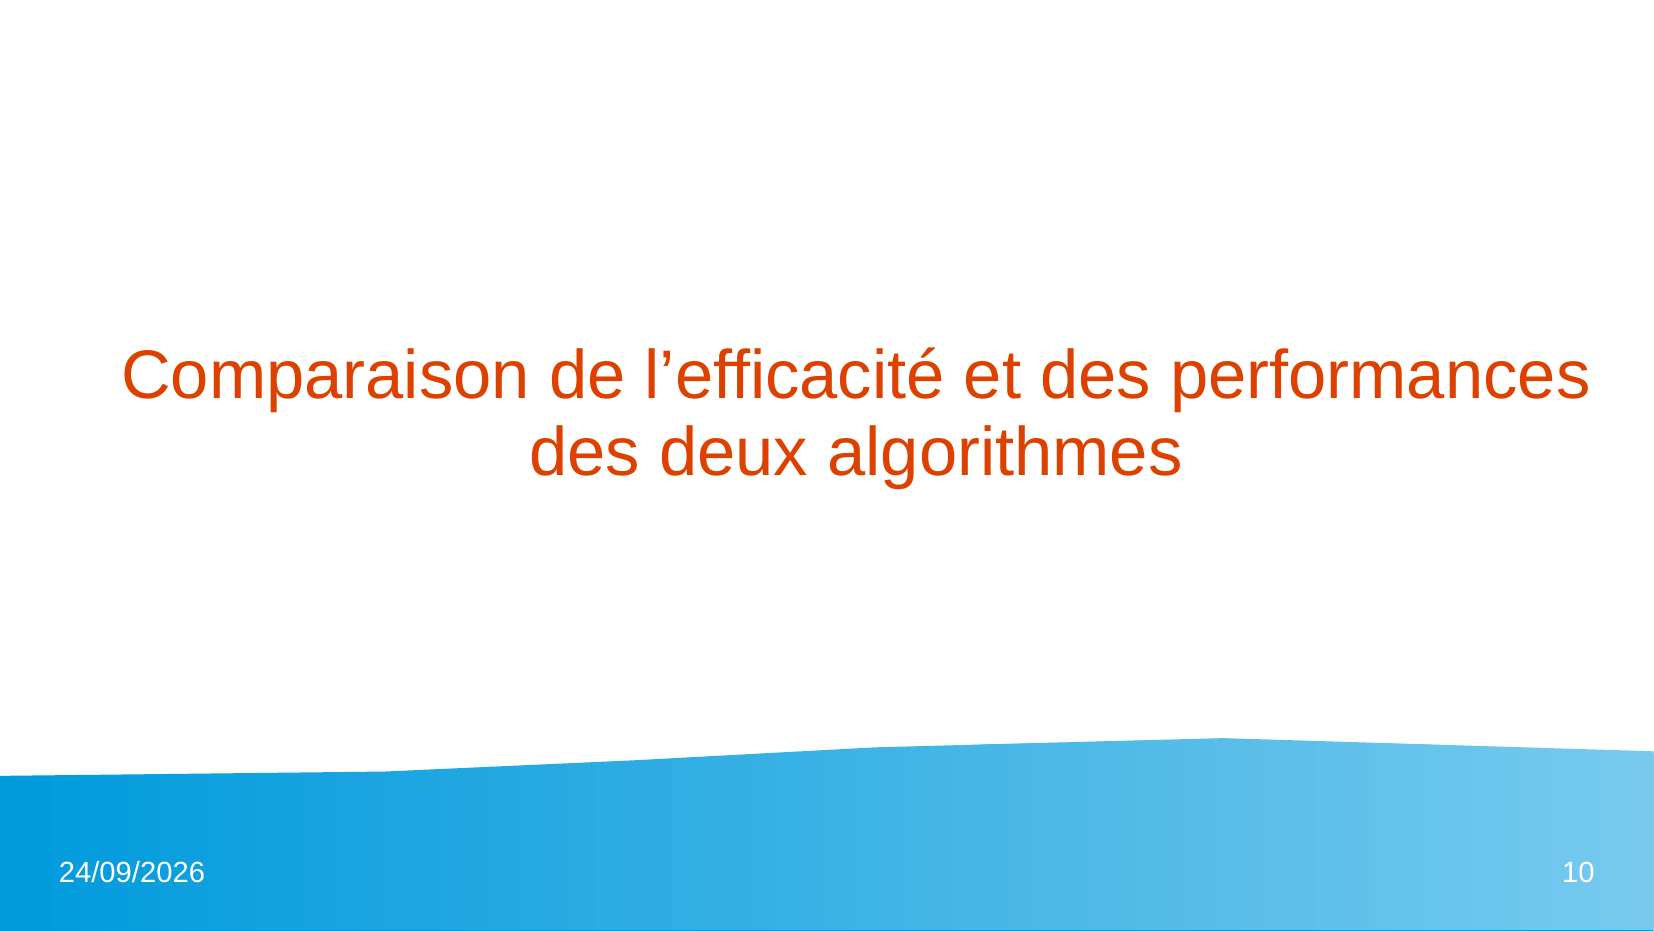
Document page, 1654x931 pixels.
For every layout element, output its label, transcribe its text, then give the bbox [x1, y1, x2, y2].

title Comparaison de l’efficacité et des performances des deux algorithmes [118, 265, 1595, 562]
